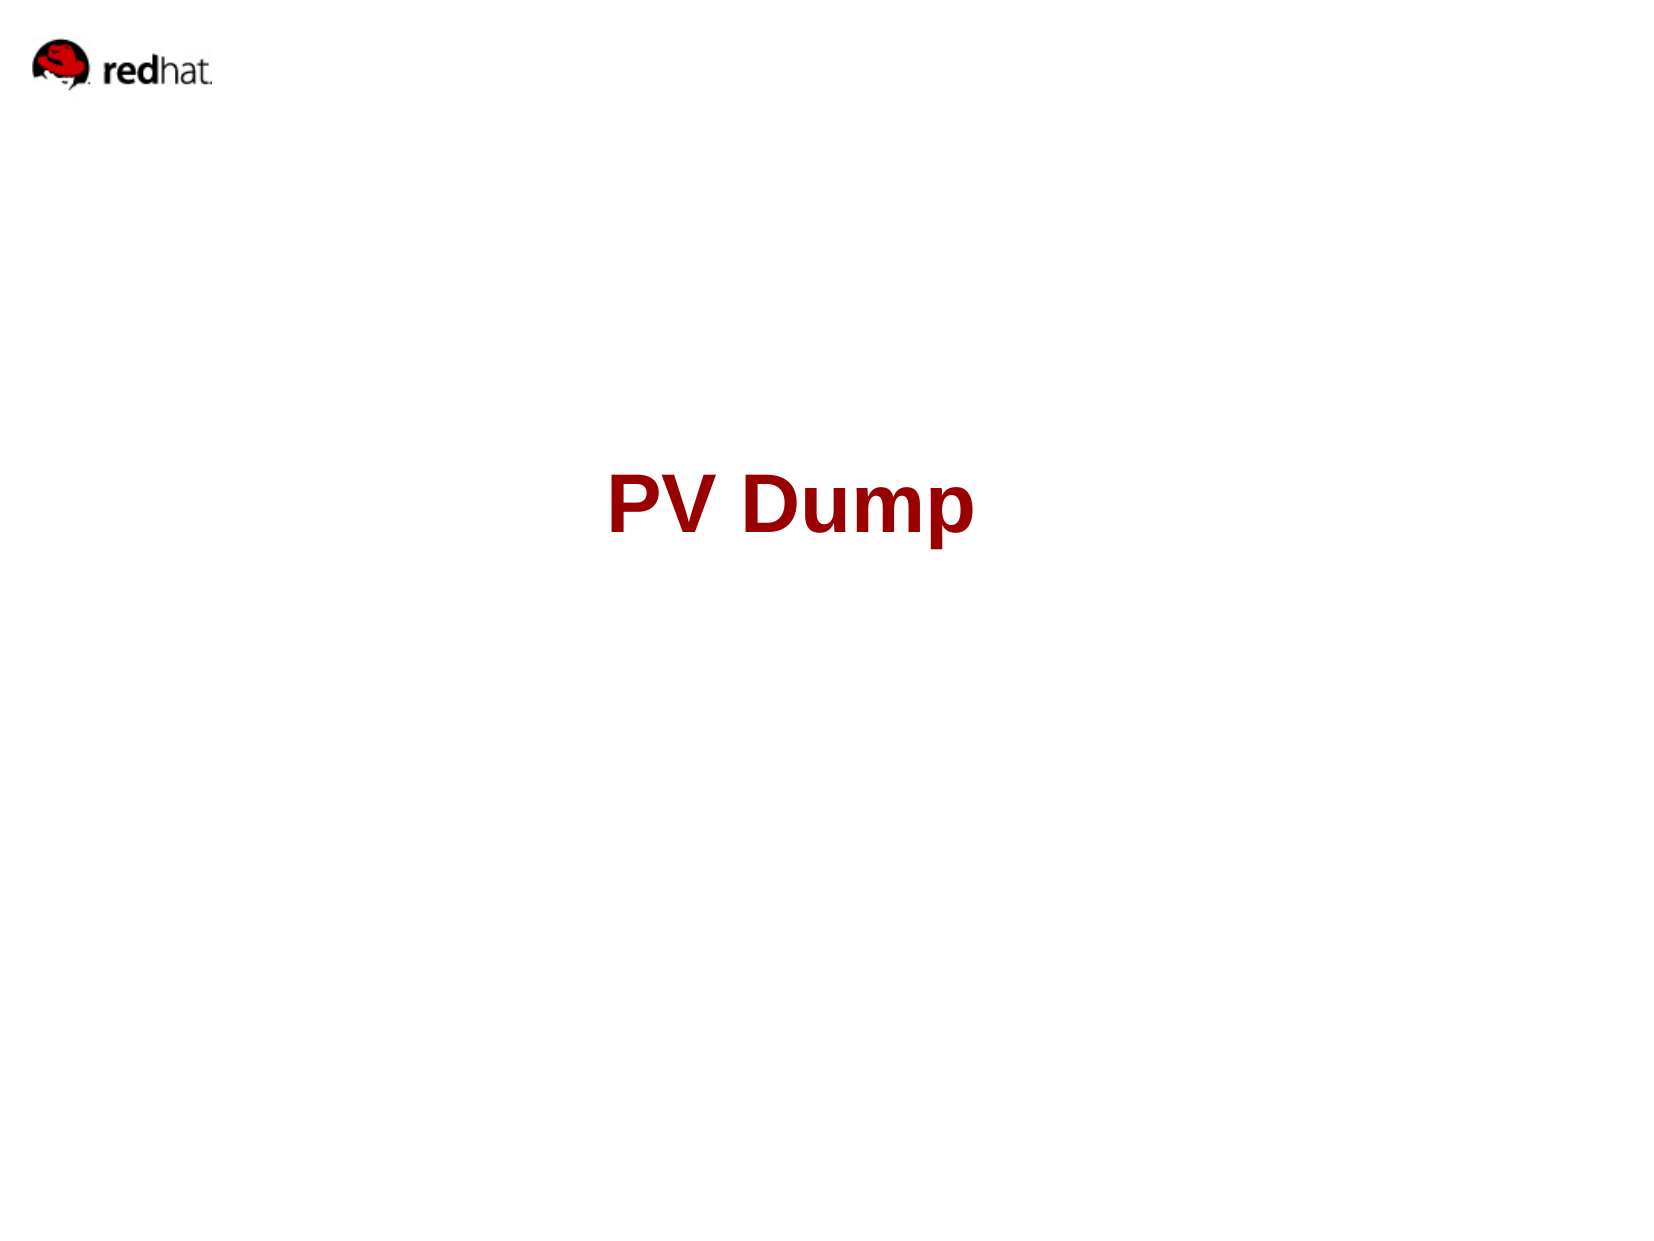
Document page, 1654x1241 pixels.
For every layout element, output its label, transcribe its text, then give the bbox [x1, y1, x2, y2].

picture [31, 37, 212, 98]
text_box PV Dump [195, 450, 1358, 571]
